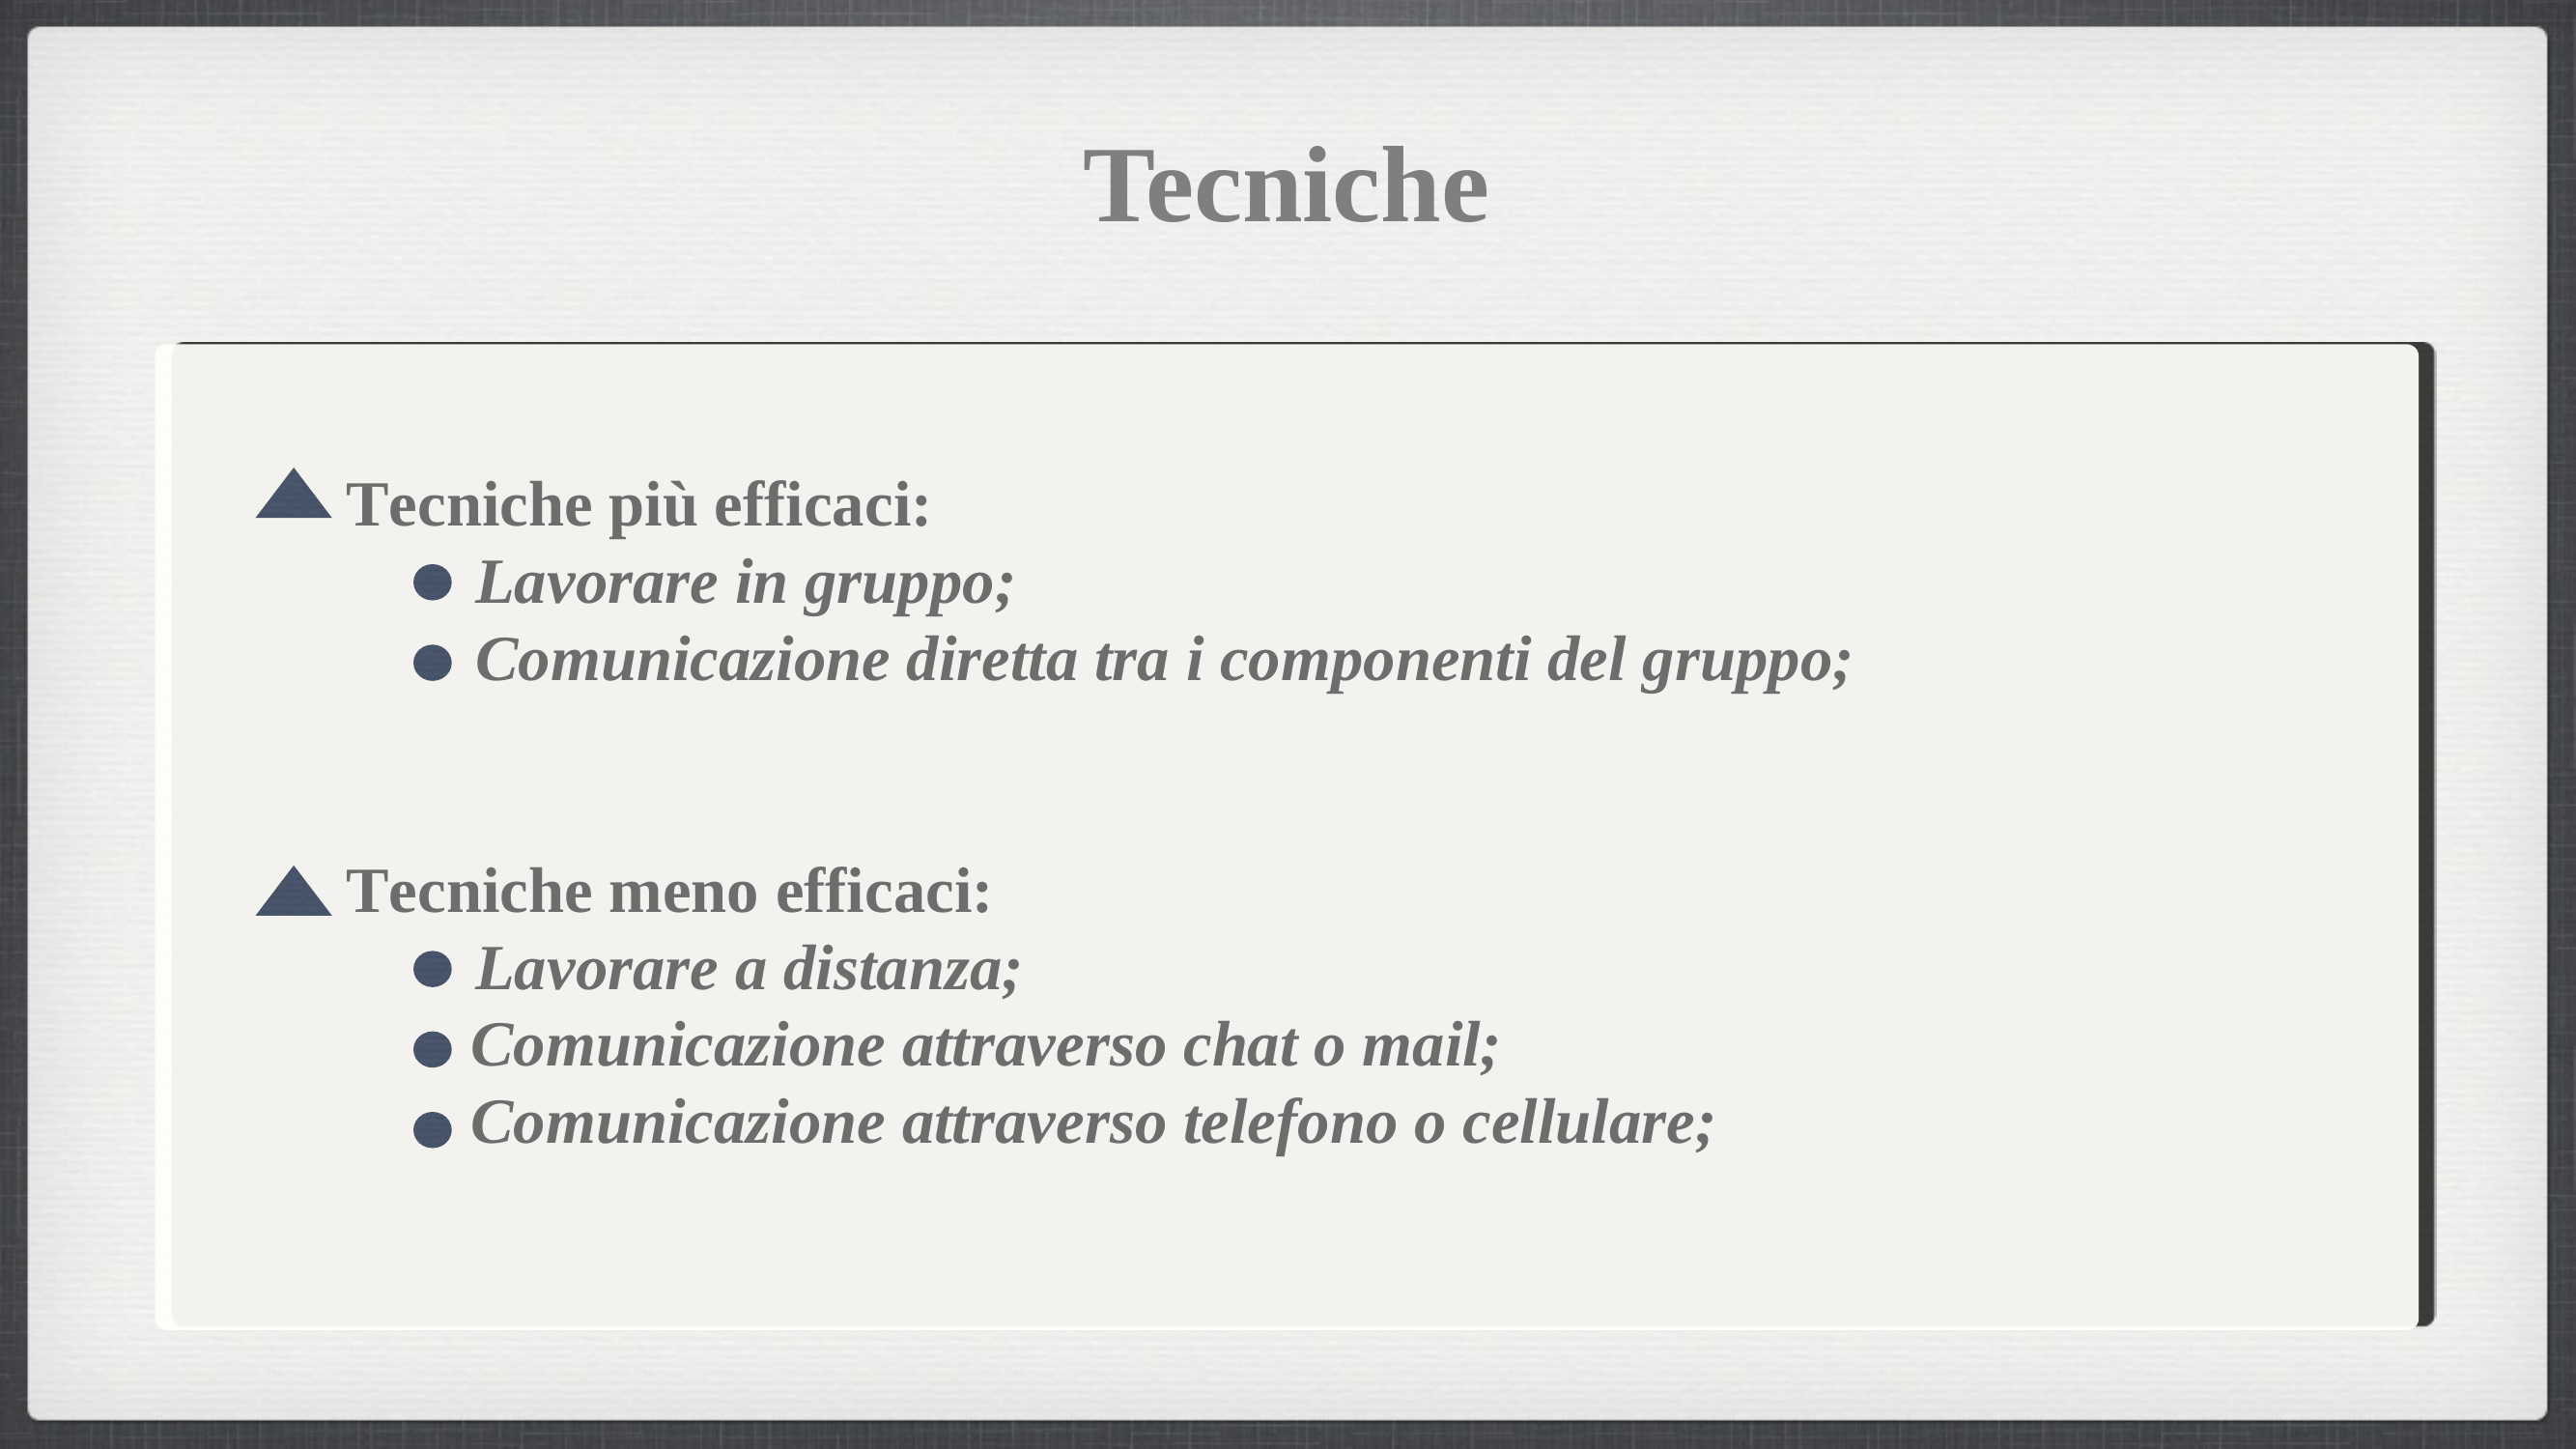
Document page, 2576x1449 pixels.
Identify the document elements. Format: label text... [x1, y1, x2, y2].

text_box [413, 644, 452, 681]
text_box [413, 1111, 452, 1149]
text_box Tecniche più efficaci: Lavorare in gruppo; Comunicazione diretta tra i componenti del gruppo; Tecniche meno efficaci: Lavorare a distanza; Comunicazione attraverso chat o mail; Comunicazione attraverso telefono o cellulare; [346, 420, 2446, 1198]
text_box [413, 563, 452, 601]
text_box [255, 865, 332, 916]
text_box [255, 468, 332, 519]
title Tecniche [214, 38, 2359, 334]
text_box [413, 951, 452, 987]
text_box [413, 1031, 452, 1068]
picture [0, 0, 2576, 1449]
